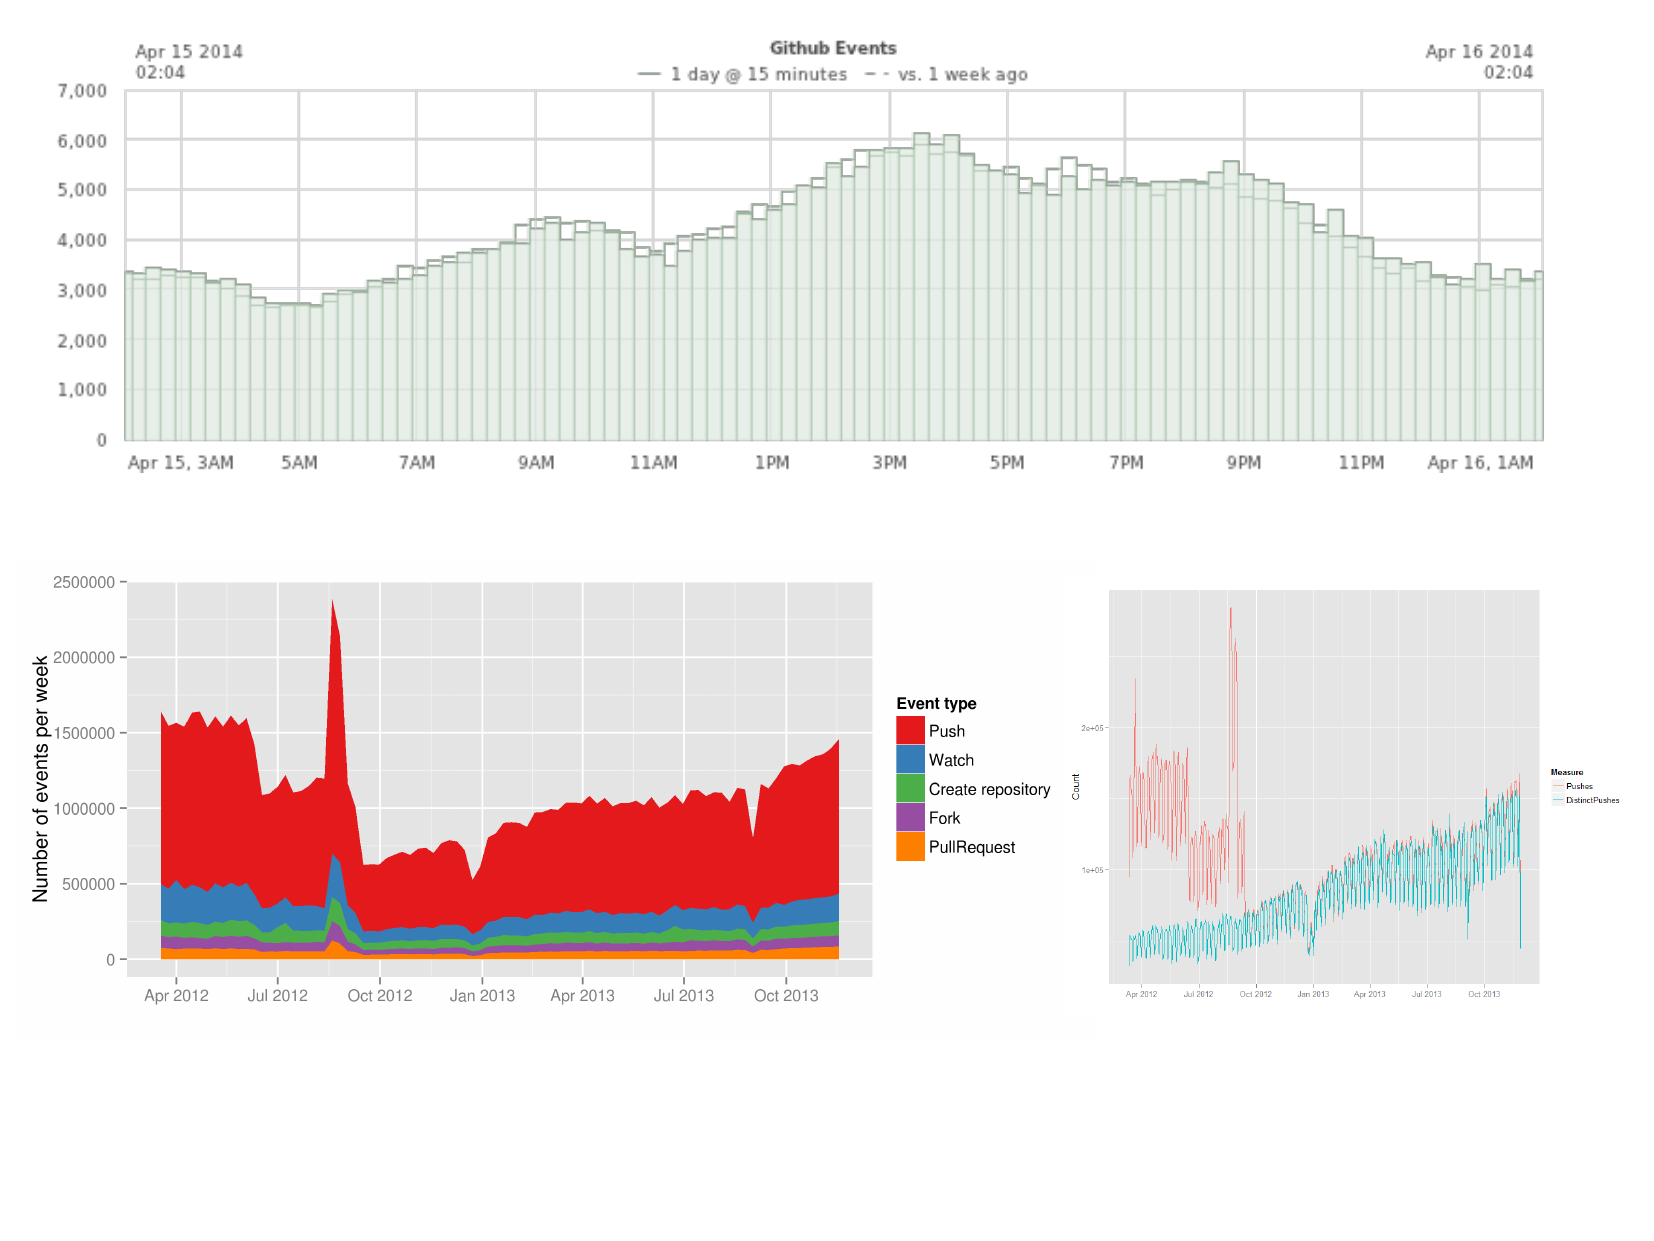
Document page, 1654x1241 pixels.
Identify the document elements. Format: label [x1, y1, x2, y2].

picture [13, 34, 1654, 473]
picture [14, 557, 1643, 1040]
